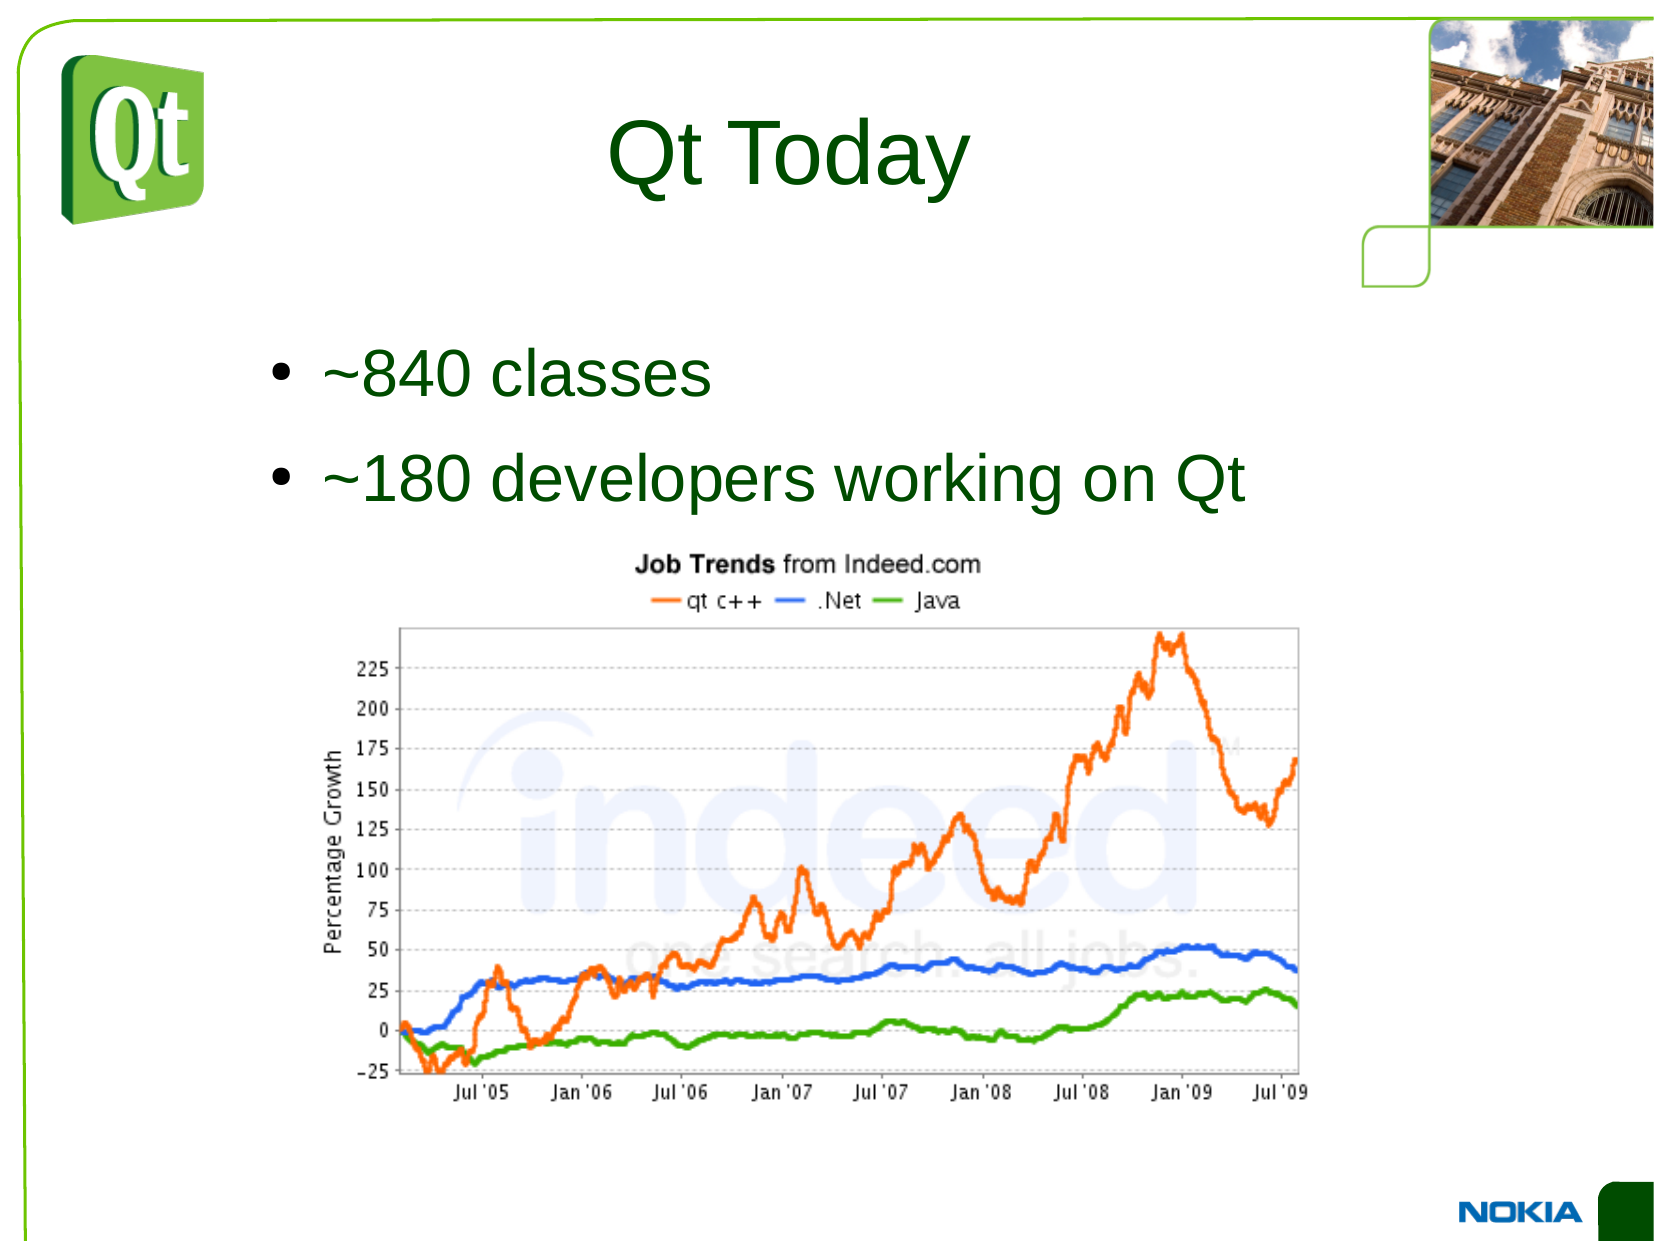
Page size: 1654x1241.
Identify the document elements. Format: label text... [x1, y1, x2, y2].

list ~840 classes ~180 developers working on Qt [251, 336, 1571, 1085]
picture [61, 55, 204, 225]
picture [300, 547, 1313, 1111]
picture [1338, 7, 1654, 308]
title Qt Today [251, 49, 1327, 257]
picture [1459, 1201, 1583, 1223]
